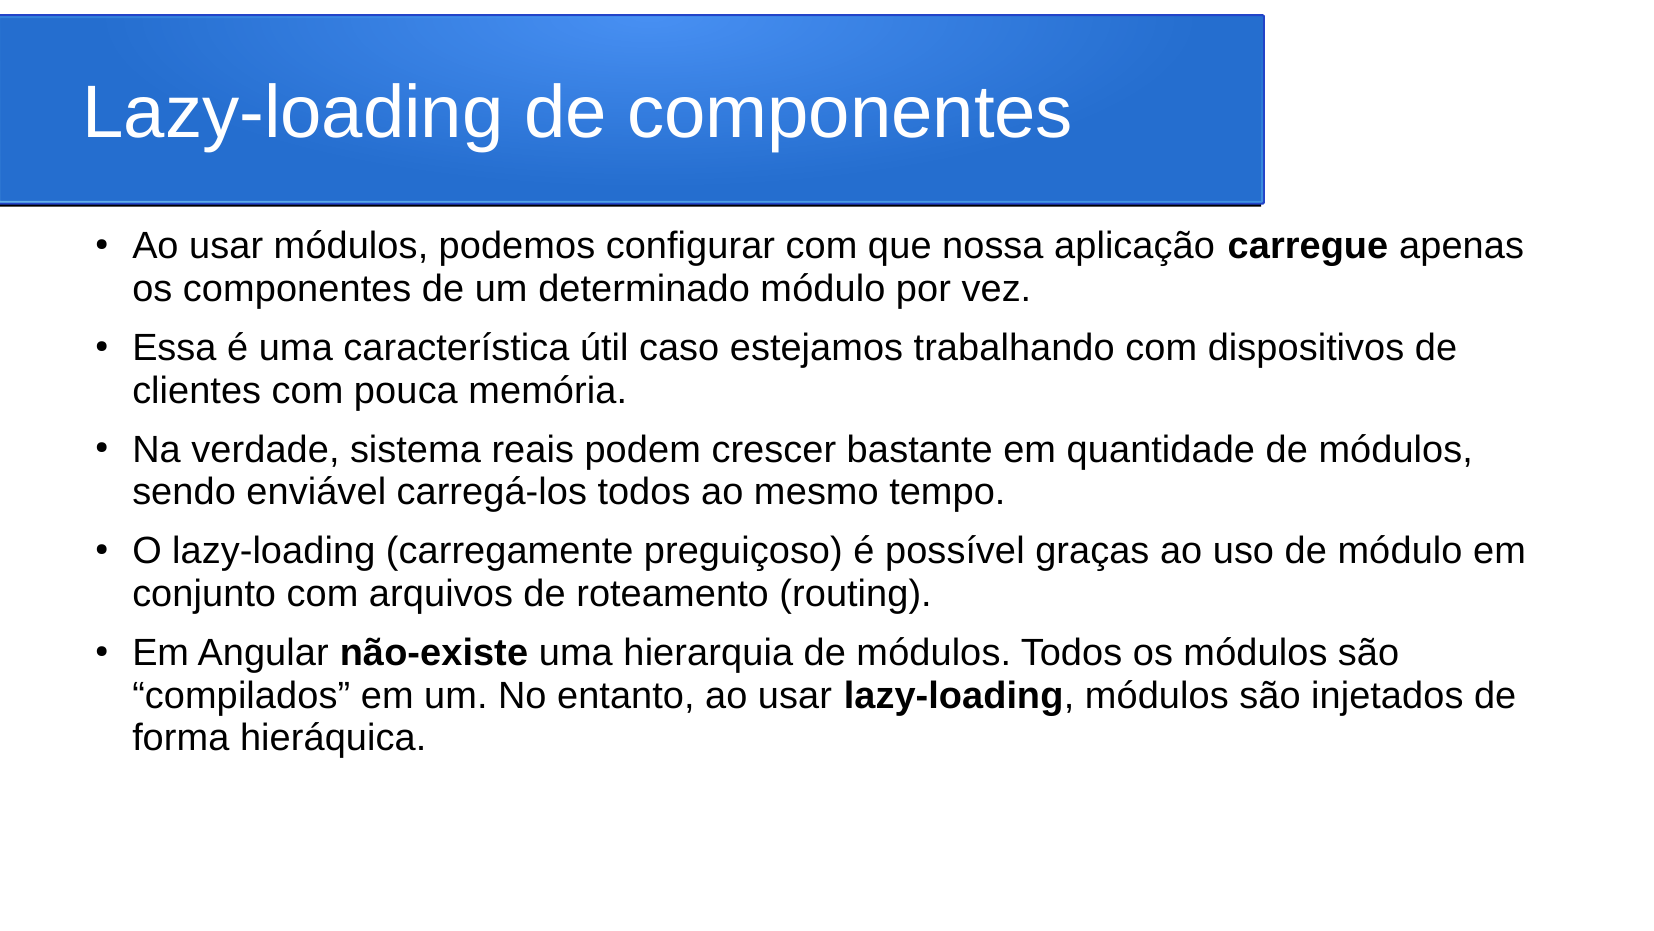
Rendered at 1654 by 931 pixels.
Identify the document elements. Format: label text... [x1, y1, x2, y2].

list Ao usar módulos, podemos configurar com que nossa aplicação carregue apenas os componentes de um determinado módulo por vez. Essa é uma característica útil caso estejamos trabalhando com dispositivos de clientes com pouca memória. Na verdade, sistema reais podem crescer bastante em quantidade de módulos, sendo enviável carregá-los todos ao mesmo tempo. O lazy-loading (carregamente preguiçoso) é possível graças ao uso de módulo em conjunto com arquivos de roteamento (routing). Em Angular não-existe uma hierarquia de módulos. Todos os módulos são “compilados” em um. No entanto, ao usar lazy-loading, módulos são injetados de forma hieráquica. [82, 224, 1571, 764]
title Lazy-loading de componentes [82, 35, 1235, 189]
